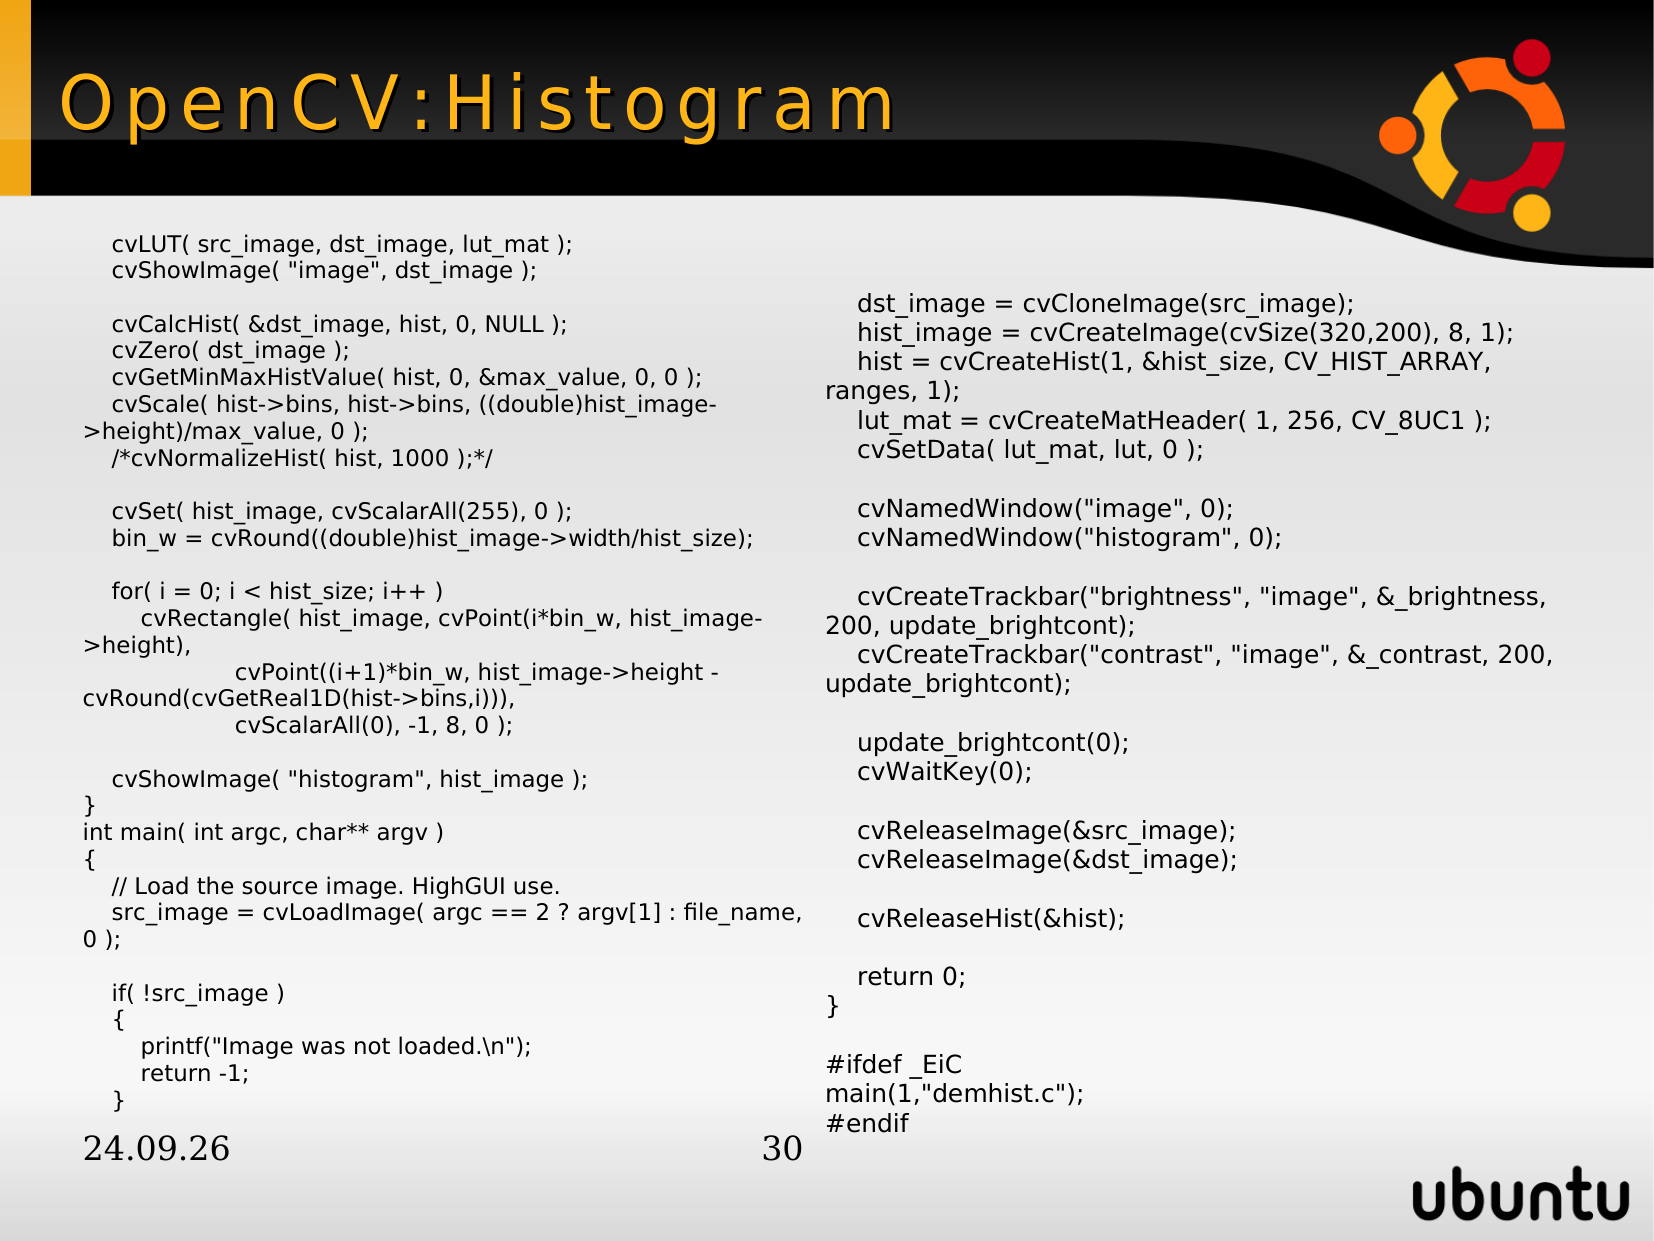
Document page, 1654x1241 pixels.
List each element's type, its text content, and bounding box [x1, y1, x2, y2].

subtitle cvLUT( src_image, dst_image, lut_mat ); cvShowImage( "image", dst_image ); cvCalcHist( &dst_image, hist, 0, NULL ); cvZero( dst_image ); cvGetMinMaxHistValue( hist, 0, &max_value, 0, 0 ); cvScale( hist->bins, hist->bins, ((double)hist_image->height)/max_value, 0 ); /*cvNormalizeHist( hist, 1000 );*/ cvSet( hist_image, cvScalarAll(255), 0 ); bin_w = cvRound((double)hist_image->width/hist_size); for( i = 0; i < hist_size; i++ ) cvRectangle( hist_image, cvPoint(i*bin_w, hist_image->height), cvPoint((i+1)*bin_w, hist_image->height - cvRound(cvGetReal1D(hist->bins,i))), cvScalarAll(0), -1, 8, 0 ); cvShowImage( "histogram", hist_image ); } int main( int argc, char** argv ) { // Load the source image. HighGUI use. src_image = cvLoadImage( argc == 2 ? argv[1] : file_name, 0 ); if( !src_image ) { printf("Image was not loaded.\n"); return -1; } [82, 230, 825, 1168]
picture [0, 0, 1654, 1241]
title OpenCV:Histogram [59, 29, 1270, 178]
text_box dst_image = cvCloneImage(src_image); hist_image = cvCreateImage(cvSize(320,200), 8, 1); hist = cvCreateHist(1, &hist_size, CV_HIST_ARRAY, ranges, 1); lut_mat = cvCreateMatHeader( 1, 256, CV_8UC1 ); cvSetData( lut_mat, lut, 0 ); cvNamedWindow("image", 0); cvNamedWindow("histogram", 0); cvCreateTrackbar("brightness", "image", &_brightness, 200, update_brightcont); cvCreateTrackbar("contrast", "image", &_contrast, 200, update_brightcont); update_brightcont(0); cvWaitKey(0); cvReleaseImage(&src_image); cvReleaseImage(&dst_image); cvReleaseHist(&hist); return 0; } #ifdef _EiC main(1,"demhist.c"); #endif [825, 230, 1576, 1168]
